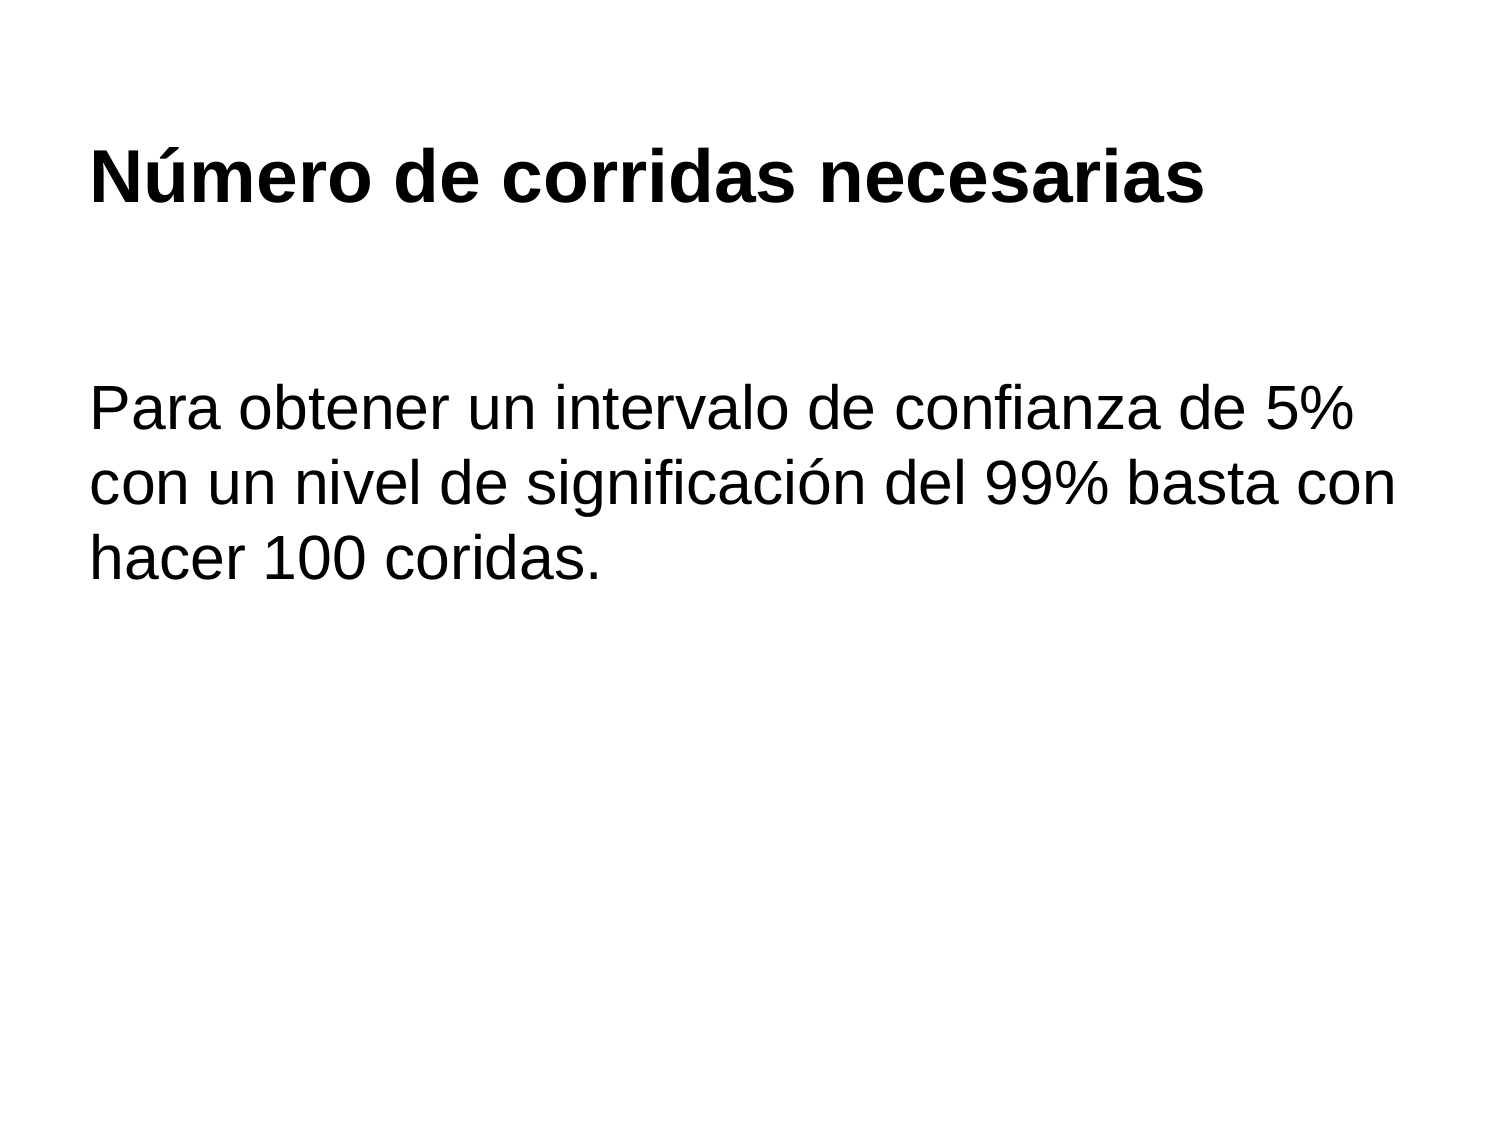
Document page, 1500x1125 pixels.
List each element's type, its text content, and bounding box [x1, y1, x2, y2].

text_box Número de corridas necesarias [75, 45, 1425, 233]
text_box Para obtener un intervalo de confianza de 5% con un nivel de significación del 99% basta con hacer 100 coridas. [75, 262, 1425, 1078]
